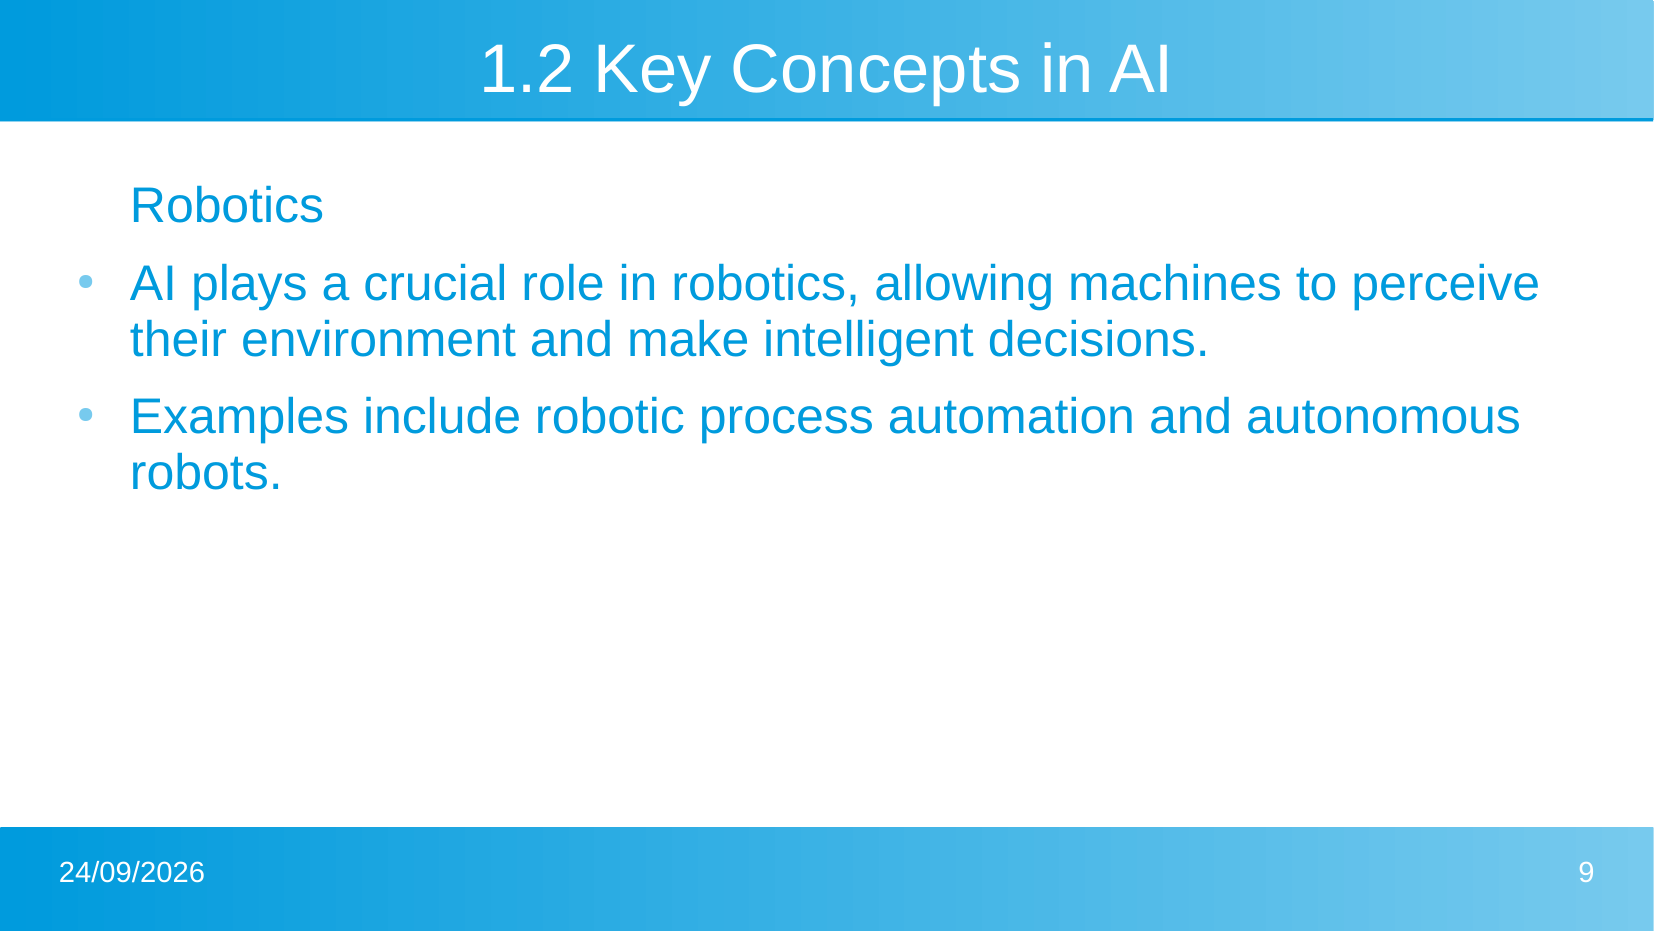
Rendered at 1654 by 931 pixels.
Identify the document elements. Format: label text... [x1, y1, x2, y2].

title 1.2 Key Concepts in AI [59, 29, 1595, 108]
list Robotics AI plays a crucial role in robotics, allowing machines to perceive their environment and make intelligent decisions. Examples include robotic process automation and autonomous robots. [59, 177, 1595, 768]
